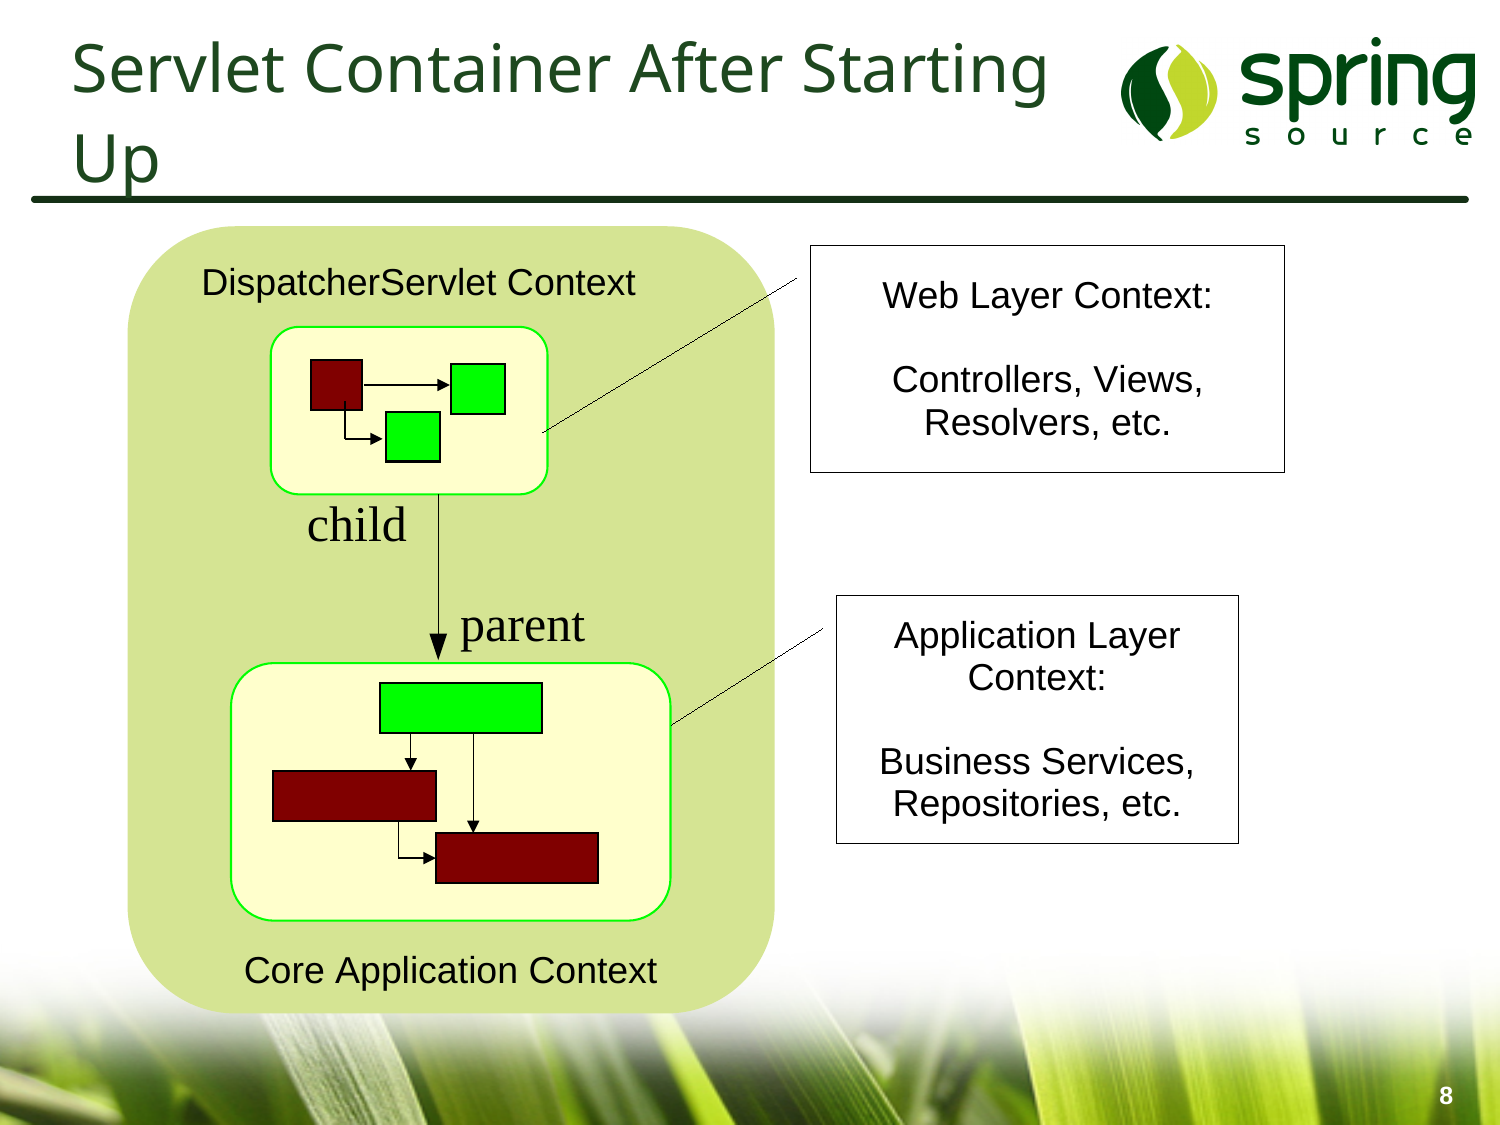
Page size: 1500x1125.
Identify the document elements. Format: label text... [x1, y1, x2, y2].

picture [1121, 37, 1475, 145]
text_box Web Layer Context: Controllers, Views, Resolvers, etc. [811, 245, 1285, 473]
picture [0, 944, 1500, 1125]
text_box Core Application Context [187, 941, 714, 1000]
title Servlet Container After Starting Up [56, 13, 1089, 191]
text_box Application Layer Context: Business Services, Repositories, etc. [836, 596, 1238, 844]
text_box DispatcherServlet Context [165, 253, 673, 312]
text_box [127, 226, 775, 1014]
text_box parent [445, 589, 601, 660]
text_box child [292, 489, 422, 560]
